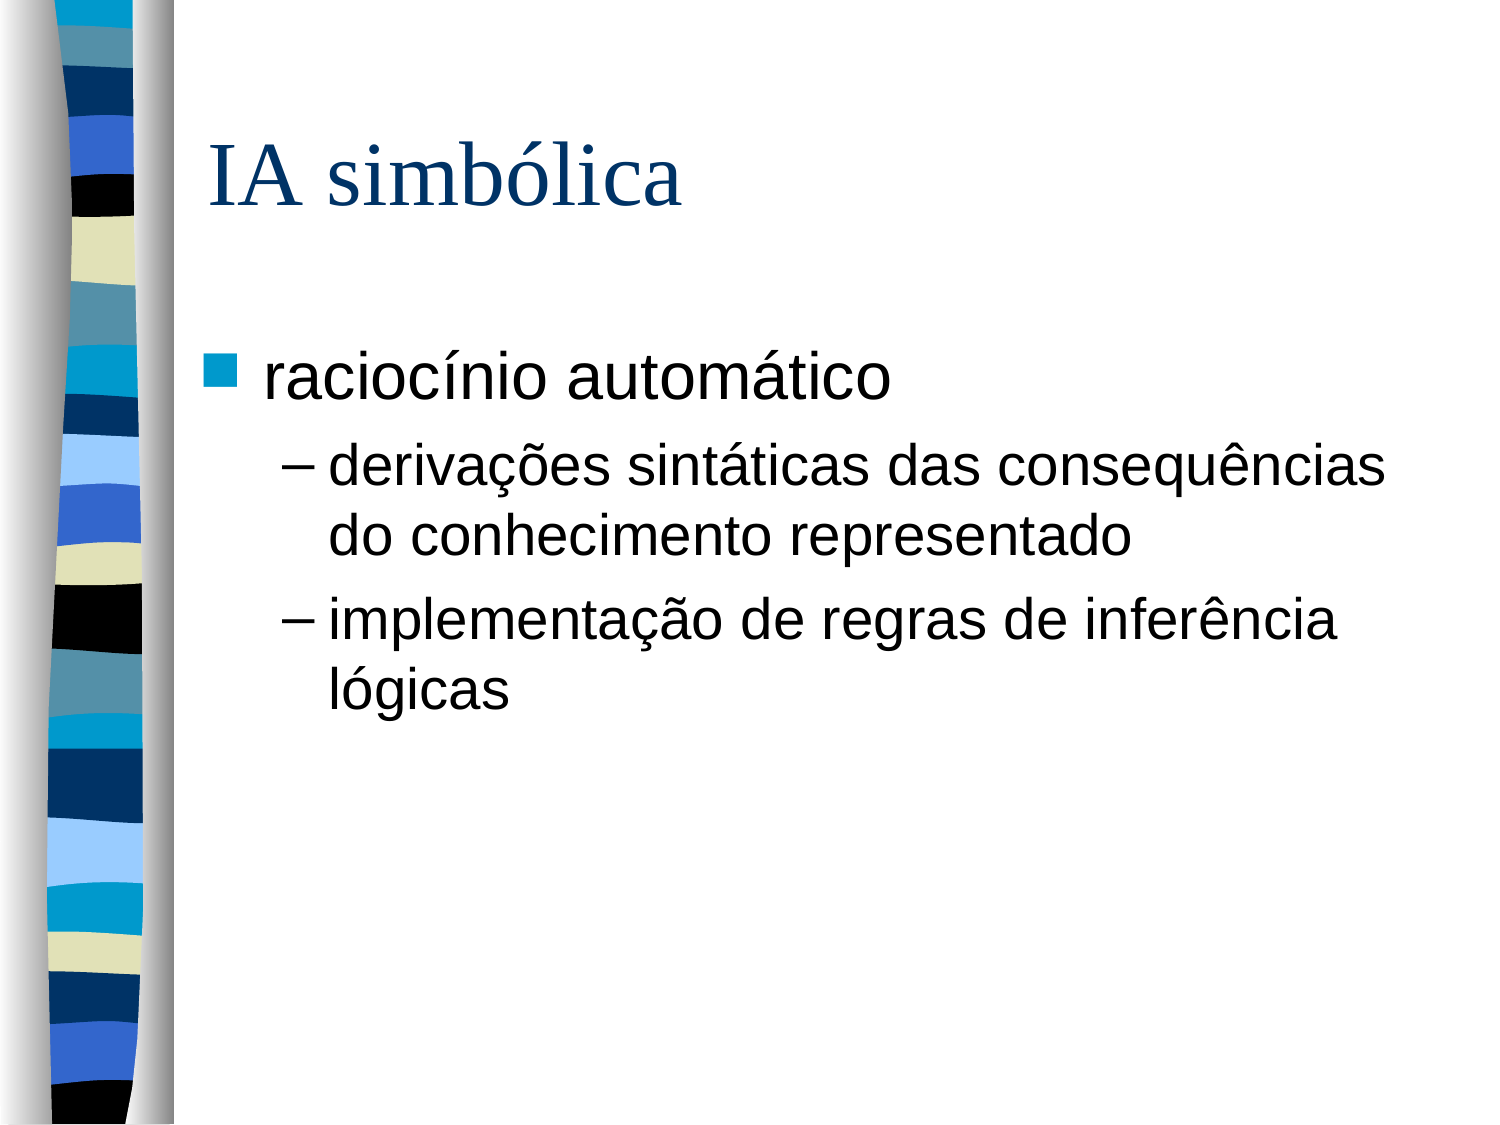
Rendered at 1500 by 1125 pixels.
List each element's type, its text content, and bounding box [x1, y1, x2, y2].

list raciocínio automático derivações sintáticas das consequências do conhecimento representado implementação de regras de inferência lógicas [192, 324, 1468, 1000]
title IA simbólica [192, 74, 1468, 263]
